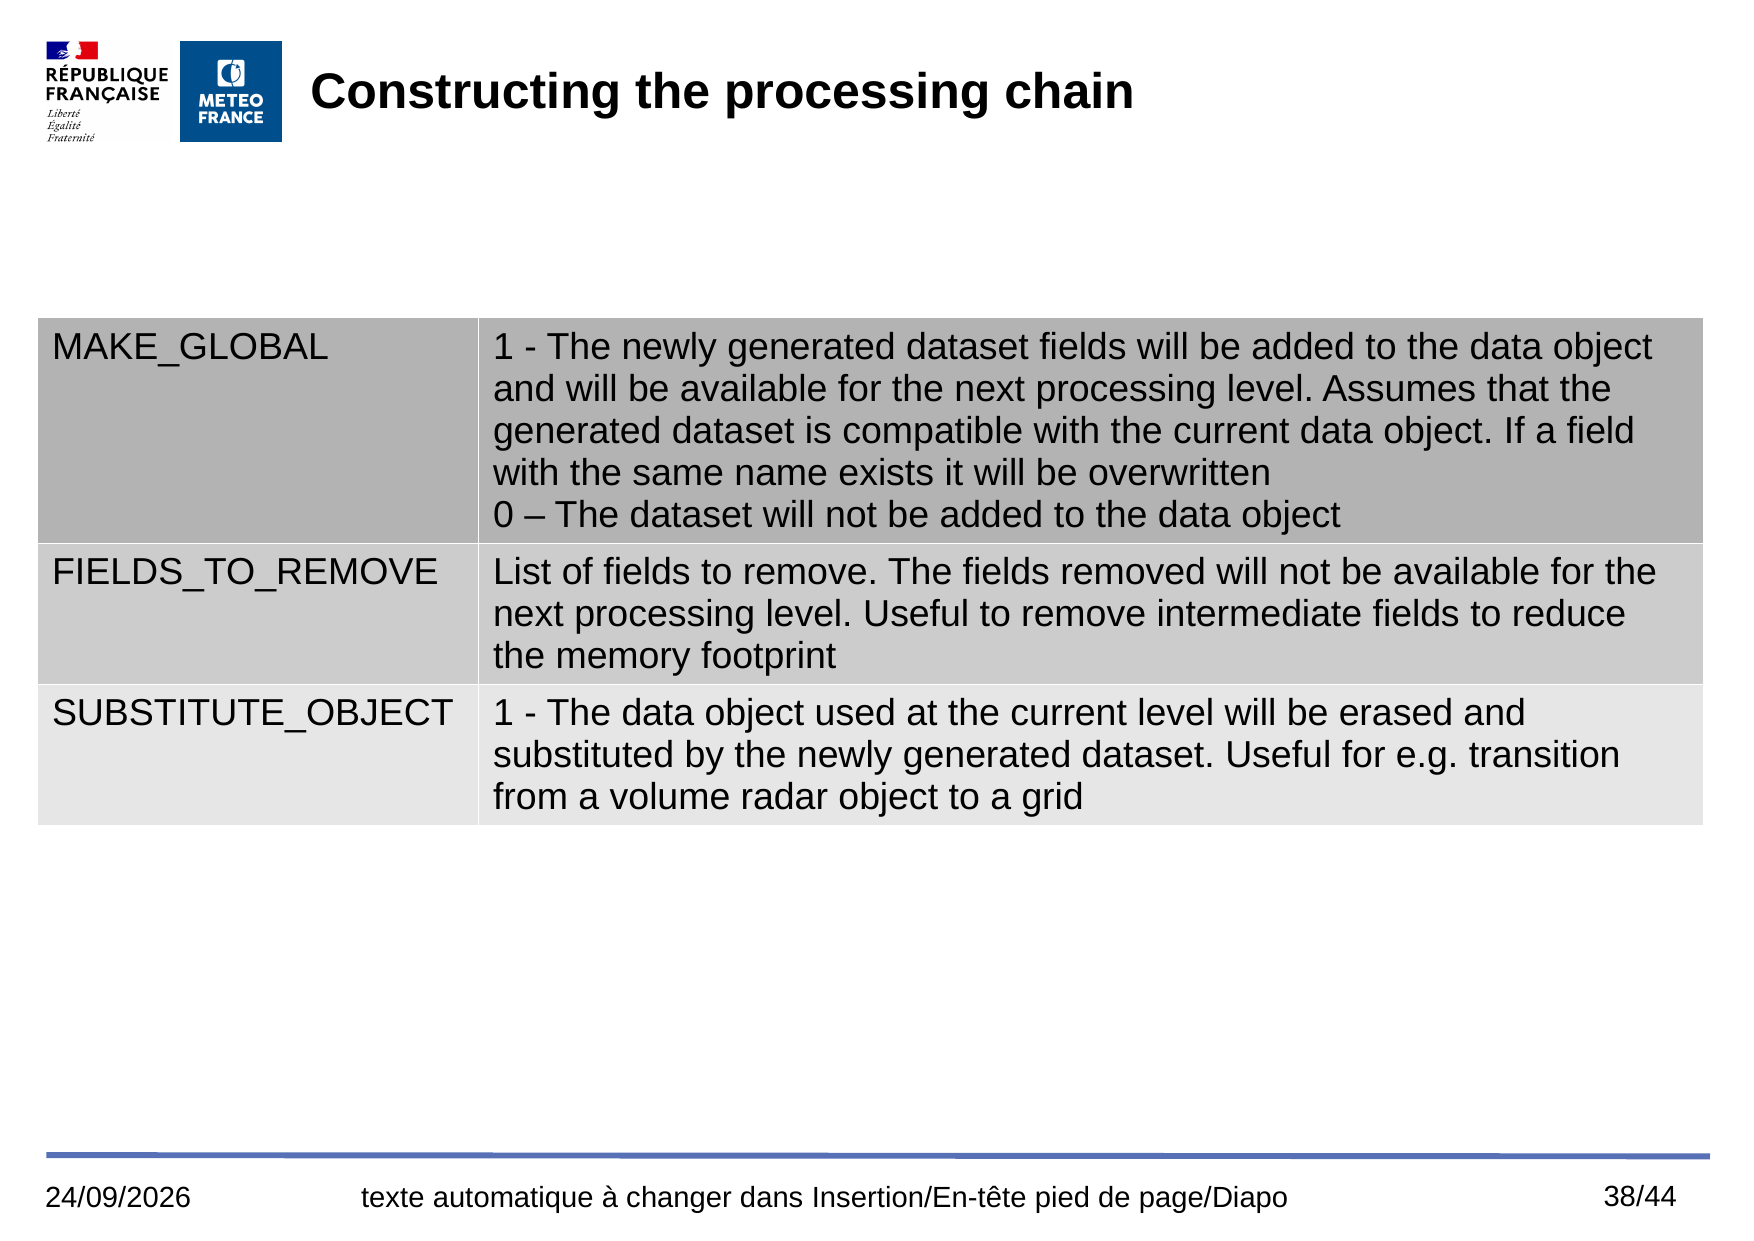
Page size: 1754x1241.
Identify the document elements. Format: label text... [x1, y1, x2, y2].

table_cell 1 - The data object used at the current level will be erased and substituted by the newly generated dataset. Useful for e.g. transition from a volume radar object to a grid [479, 685, 1703, 825]
picture [46, 41, 172, 142]
table_cell List of fields to remove. The fields removed will not be available for the next processing level. Useful to remove intermediate fields to reduce the memory footprint [479, 544, 1703, 684]
title Constructing the processing chain [310, 40, 1697, 142]
table_header 1 - The newly generated dataset fields will be added to the data object and will be available for the next processing level. Assumes that the generated dataset is compatible with the current data object. If a field with the same name exists it will be overwritten 0 – The dataset will not be added to the data object [479, 318, 1703, 543]
table_header MAKE_GLOBAL [38, 318, 478, 543]
table_cell FIELDS_TO_REMOVE [38, 544, 478, 684]
picture [180, 41, 282, 142]
table_cell SUBSTITUTE_OBJECT [38, 685, 478, 825]
